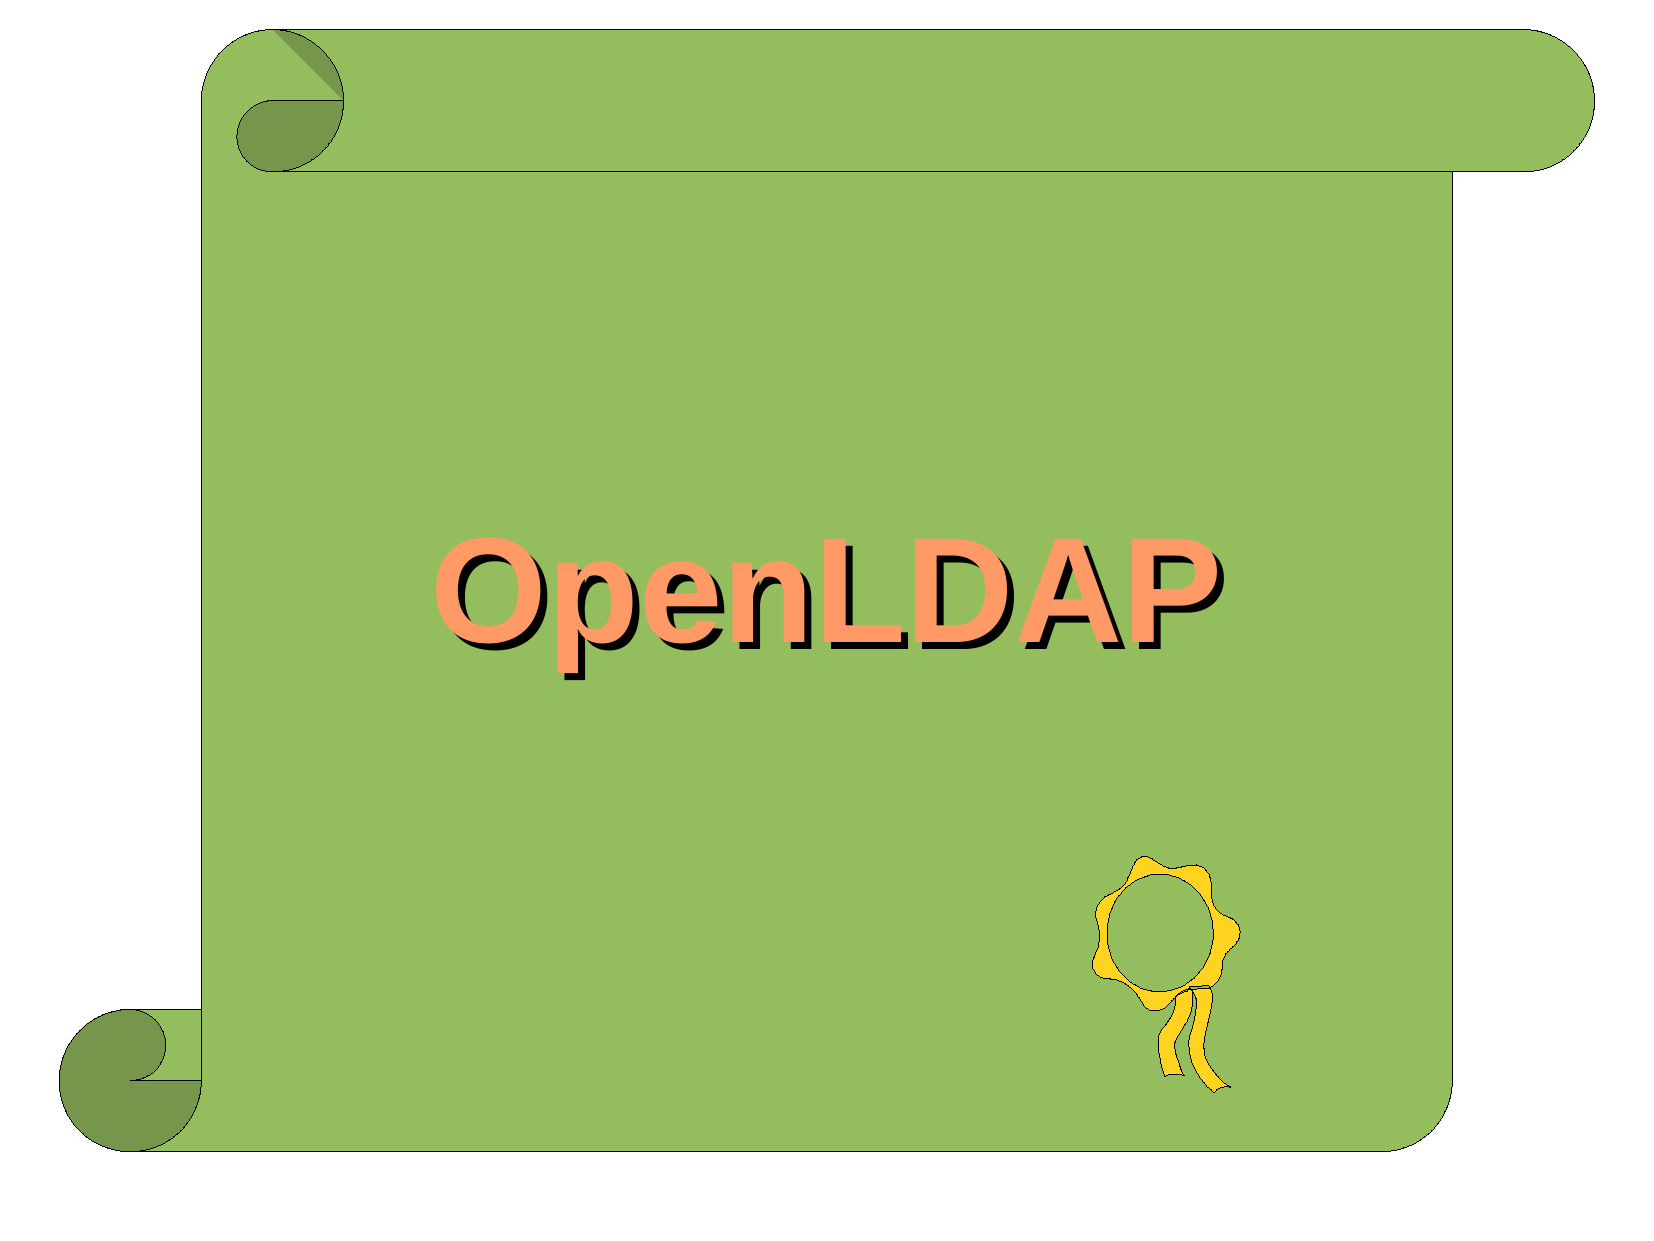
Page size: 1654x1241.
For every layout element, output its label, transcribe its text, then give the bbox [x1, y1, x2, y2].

text_box OpenLDAP [281, 29, 1595, 172]
text_box [1092, 856, 1241, 1093]
text_box OpenLDAP [137, 29, 1453, 1152]
